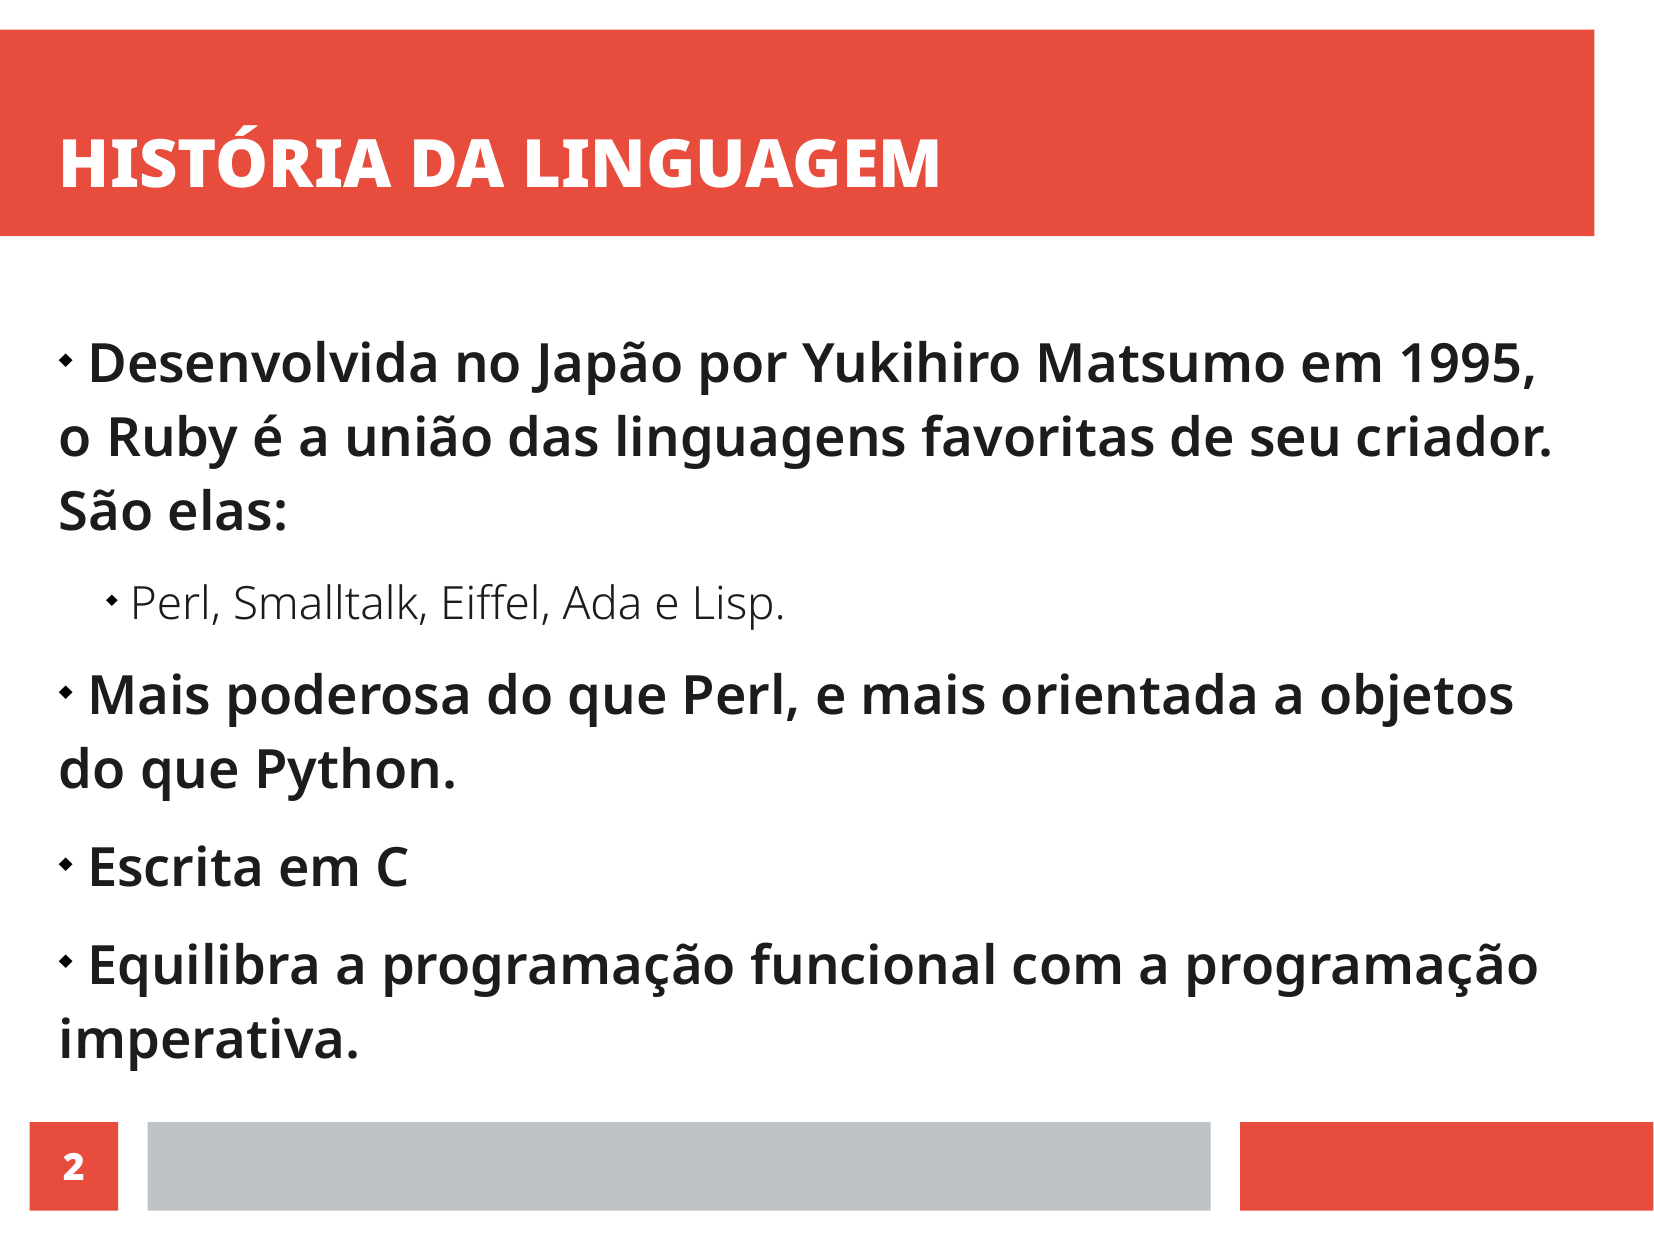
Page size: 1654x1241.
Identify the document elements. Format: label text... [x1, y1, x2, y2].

list Desenvolvida no Japão por Yukihiro Matsumo em 1995, o Ruby é a união das linguagens favoritas de seu criador. São elas: Perl, Smalltalk, Eiffel, Ada e Lisp. Mais poderosa do que Perl, e mais orientada a objetos do que Python. Escrita em C Equilibra a programação funcional com a programação imperativa. [59, 324, 1565, 1093]
title HISTÓRIA DA LINGUAGEM [59, 59, 1595, 207]
